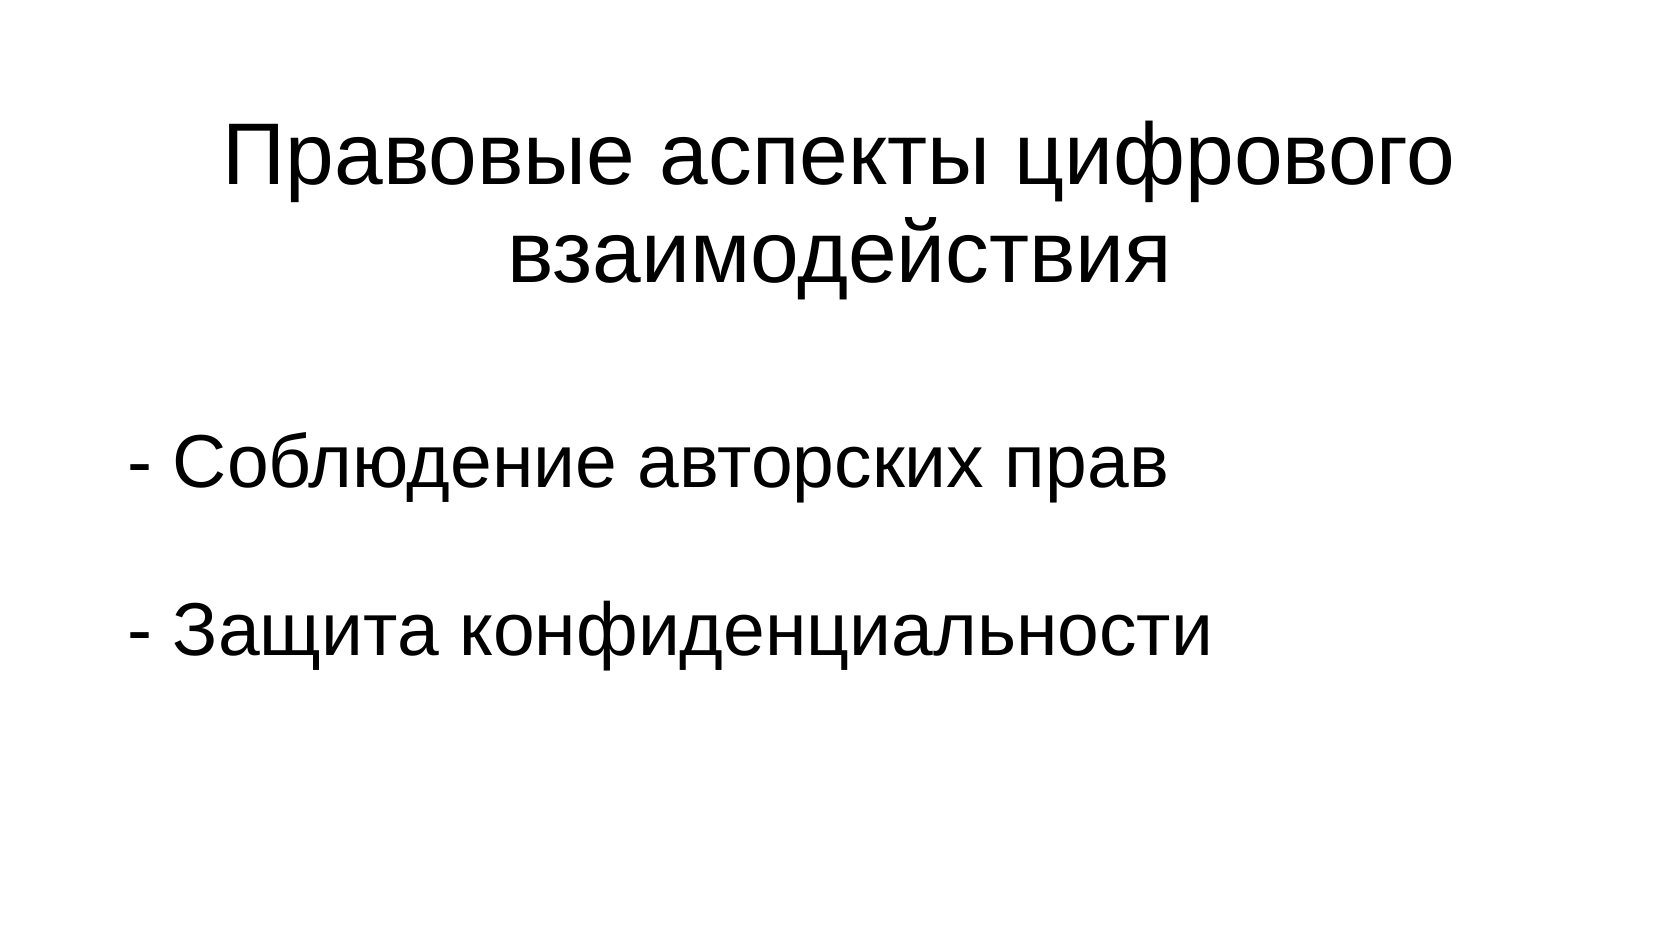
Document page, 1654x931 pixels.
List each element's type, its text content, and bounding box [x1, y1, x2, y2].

text_box - Соблюдение авторских прав - Защита конфиденциальности [112, 412, 1463, 931]
subtitle Правовые аспекты цифрового взаимодействия [112, 105, 1568, 301]
